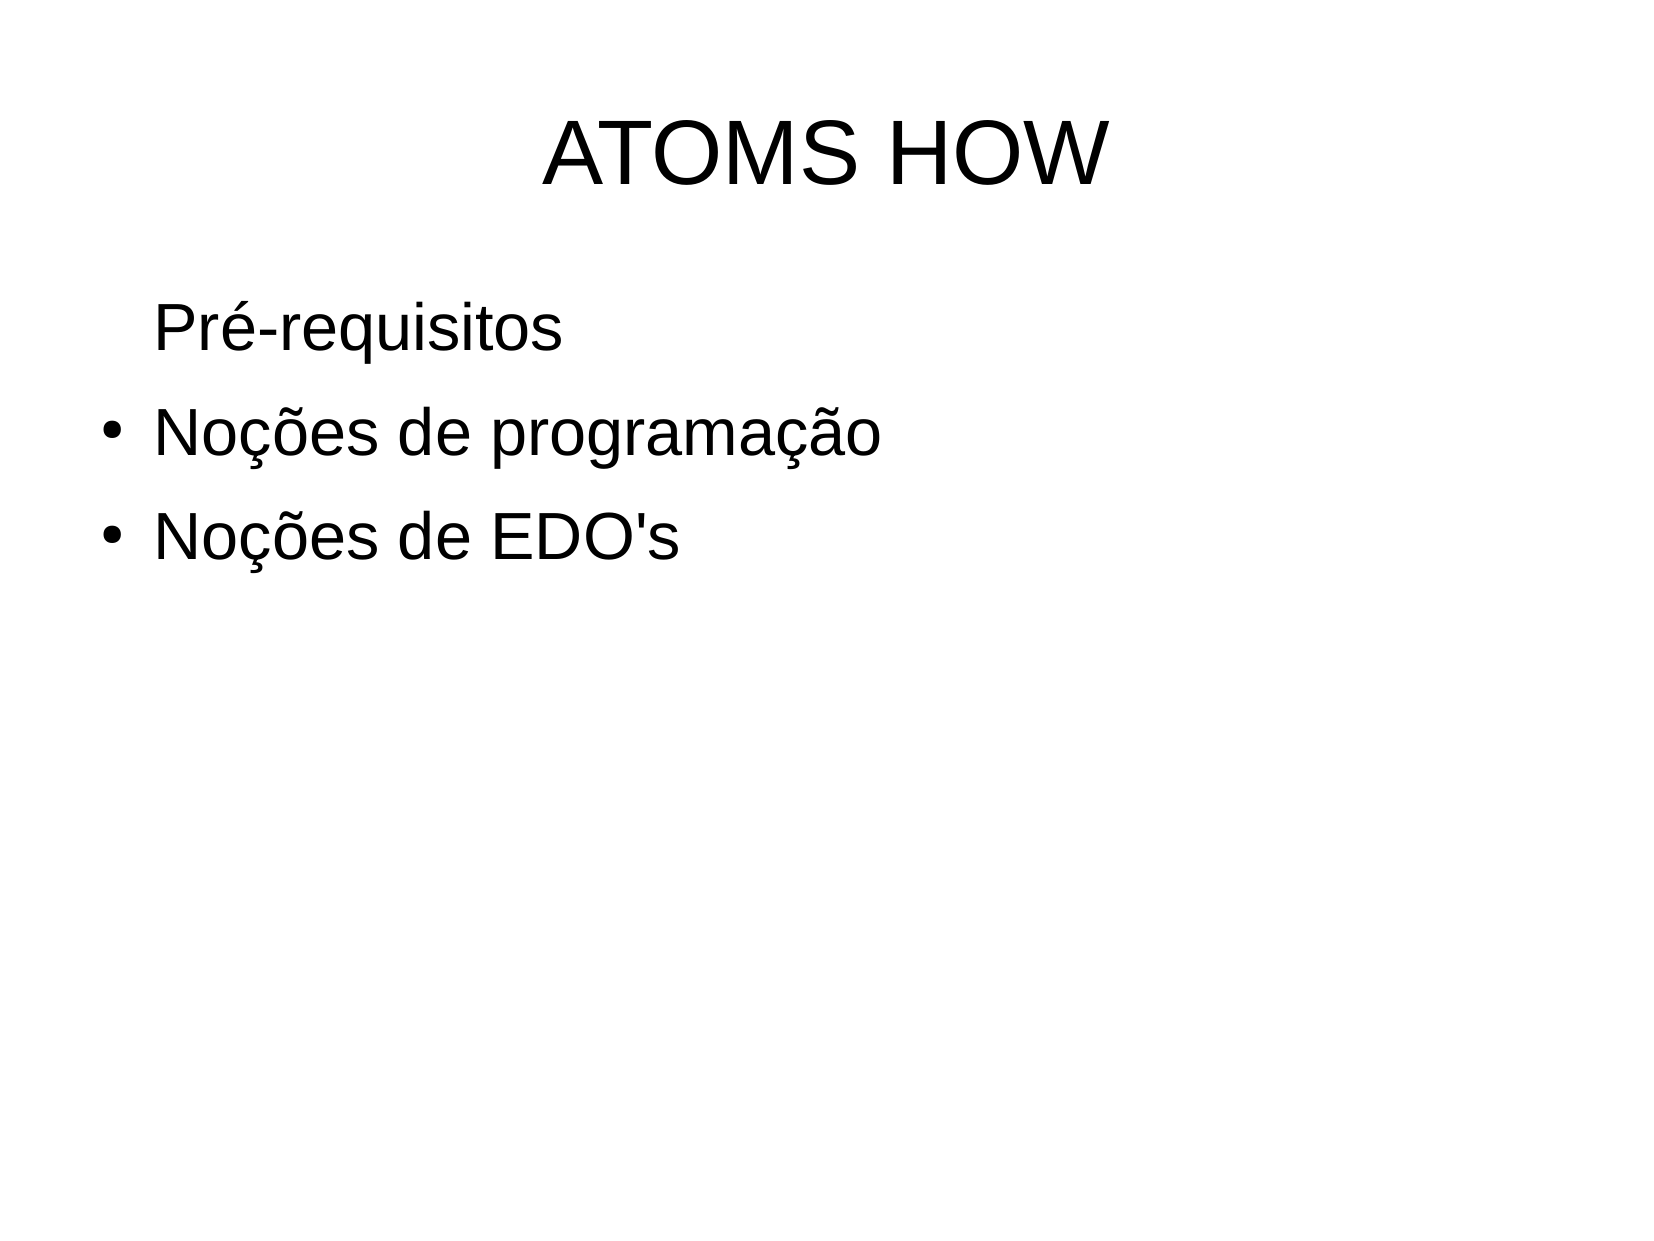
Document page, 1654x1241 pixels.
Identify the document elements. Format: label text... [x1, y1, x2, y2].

list Pré-requisitos Noções de programação Noções de EDO's [82, 290, 1571, 1010]
title ATOMS HOW [82, 49, 1571, 257]
